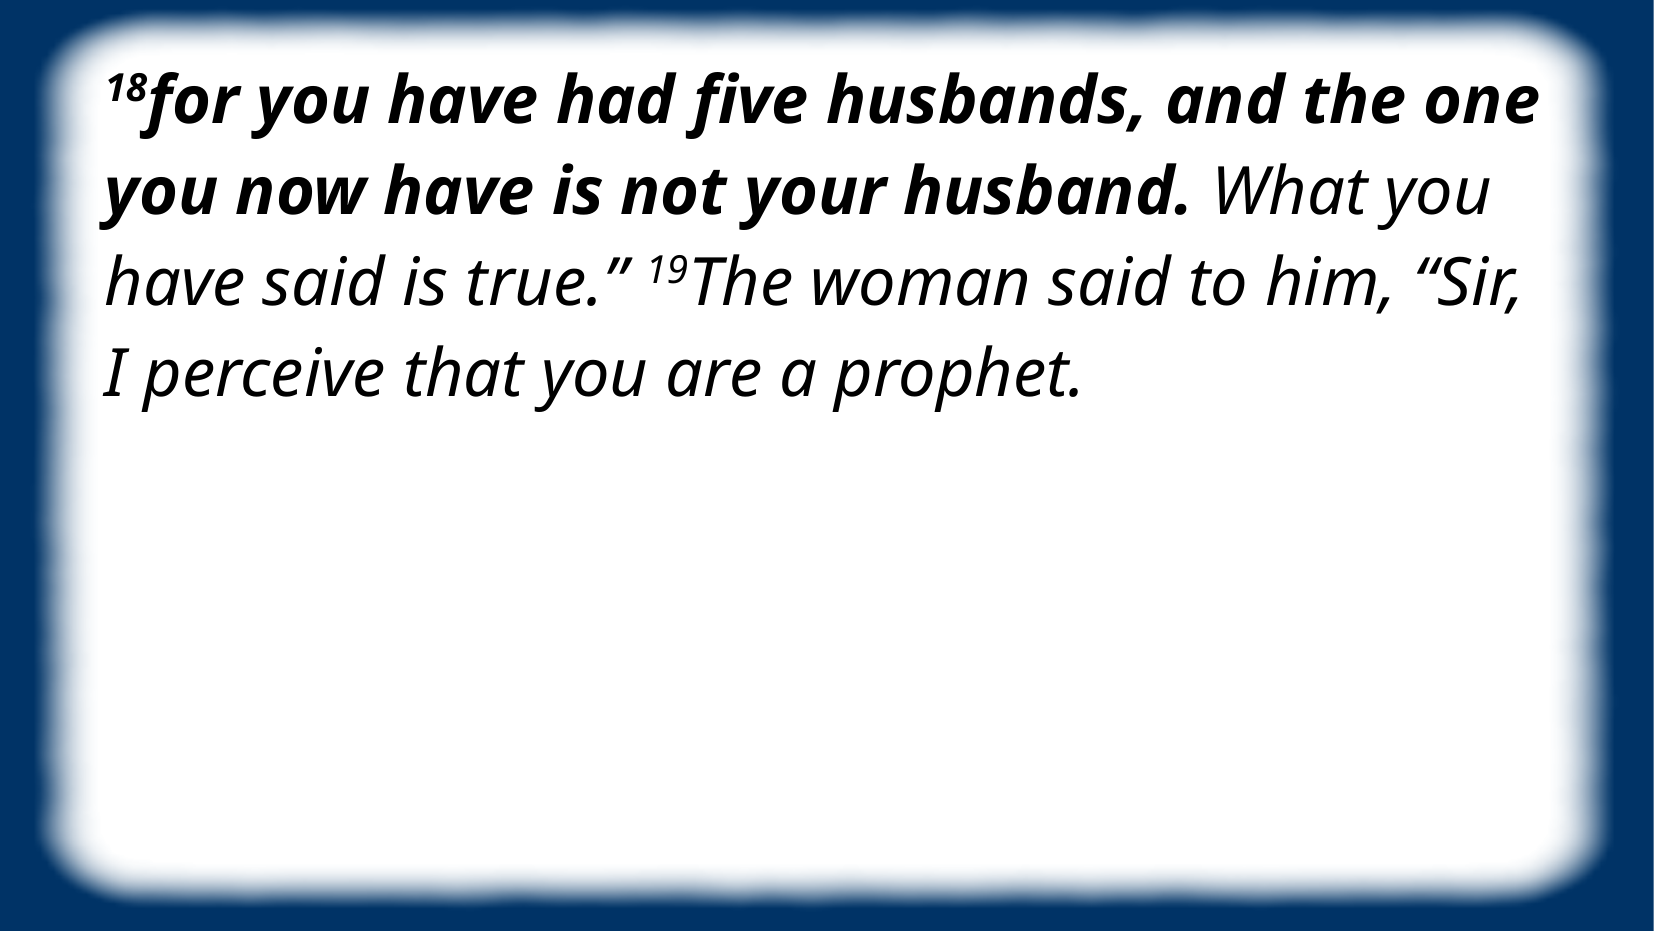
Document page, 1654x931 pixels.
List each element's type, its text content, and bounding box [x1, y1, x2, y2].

picture [0, 0, 1654, 931]
text_box 18for you have had five husbands, and the one you now have is not your husband. What you have said is true.” 19The woman said to him, “Sir, I perceive that you are a prophet. [90, 45, 1561, 421]
